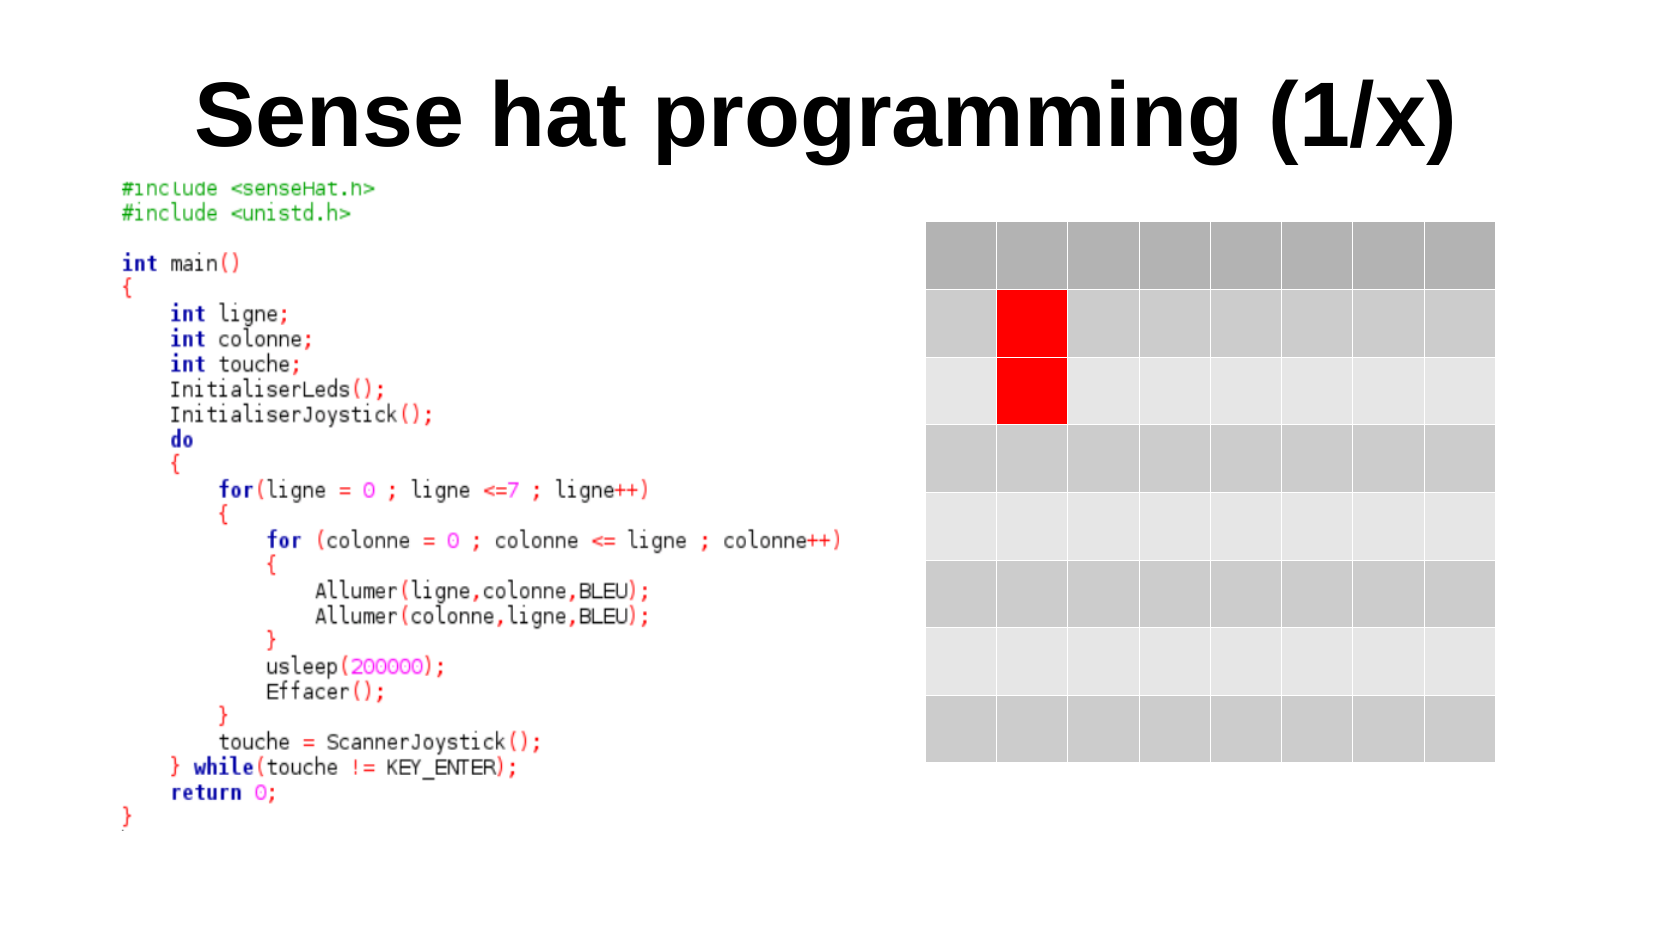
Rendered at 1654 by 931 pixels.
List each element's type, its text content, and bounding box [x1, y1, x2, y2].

table_cell [1211, 493, 1281, 560]
table_cell [1140, 358, 1210, 424]
table_cell [1211, 425, 1281, 492]
table_cell [1282, 561, 1352, 627]
table_cell [1068, 696, 1139, 762]
table_cell [1140, 425, 1210, 492]
table_cell [1425, 493, 1495, 560]
table_cell [926, 358, 996, 424]
table_cell [1353, 561, 1424, 627]
table_cell [1353, 628, 1424, 695]
table_cell [1282, 425, 1352, 492]
table_cell [926, 561, 996, 627]
table_cell [997, 425, 1067, 492]
table_cell [1425, 425, 1495, 492]
table_cell [1068, 290, 1139, 357]
table_cell [997, 561, 1067, 627]
table_cell [1140, 561, 1210, 627]
table_cell [1282, 628, 1352, 695]
table_cell [997, 493, 1067, 560]
table_header [1353, 222, 1424, 289]
table_cell [1211, 696, 1281, 762]
table_cell [997, 696, 1067, 762]
table_cell [926, 628, 996, 695]
table_cell [1068, 628, 1139, 695]
table_cell [1211, 290, 1281, 357]
table_cell [1140, 696, 1210, 762]
table_cell [1282, 290, 1352, 357]
table_cell [1353, 290, 1424, 357]
table_header [1140, 222, 1210, 289]
table_header [1068, 222, 1139, 289]
picture [96, 177, 851, 831]
table_cell [926, 696, 996, 762]
table_cell [997, 290, 1067, 357]
table_cell [926, 425, 996, 492]
table_header [997, 222, 1067, 289]
table_cell [1211, 561, 1281, 627]
table_header [1211, 222, 1281, 289]
table_cell [1140, 290, 1210, 357]
table_cell [1425, 628, 1495, 695]
table_cell [1353, 493, 1424, 560]
table_header [926, 222, 996, 289]
table_cell [1425, 696, 1495, 762]
table_cell [1282, 493, 1352, 560]
table_cell [1282, 358, 1352, 424]
table_cell [1425, 358, 1495, 424]
table_cell [926, 290, 996, 357]
table_header [1282, 222, 1352, 289]
table_cell [997, 628, 1067, 695]
table_cell [1140, 628, 1210, 695]
table_cell [1353, 358, 1424, 424]
table_cell [1353, 425, 1424, 492]
table_cell [1353, 696, 1424, 762]
table_cell [1068, 358, 1139, 424]
table_cell [1068, 561, 1139, 627]
table_cell [1211, 628, 1281, 695]
table_cell [1140, 493, 1210, 560]
table_cell [1211, 358, 1281, 424]
table_cell [1282, 696, 1352, 762]
table_cell [926, 493, 996, 560]
table_cell [1068, 493, 1139, 560]
table_cell [1068, 425, 1139, 492]
table_cell [997, 358, 1067, 424]
table_cell [1425, 290, 1495, 357]
title Sense hat programming (1/x) [82, 37, 1571, 193]
table_cell [1425, 561, 1495, 627]
table_header [1425, 222, 1495, 289]
